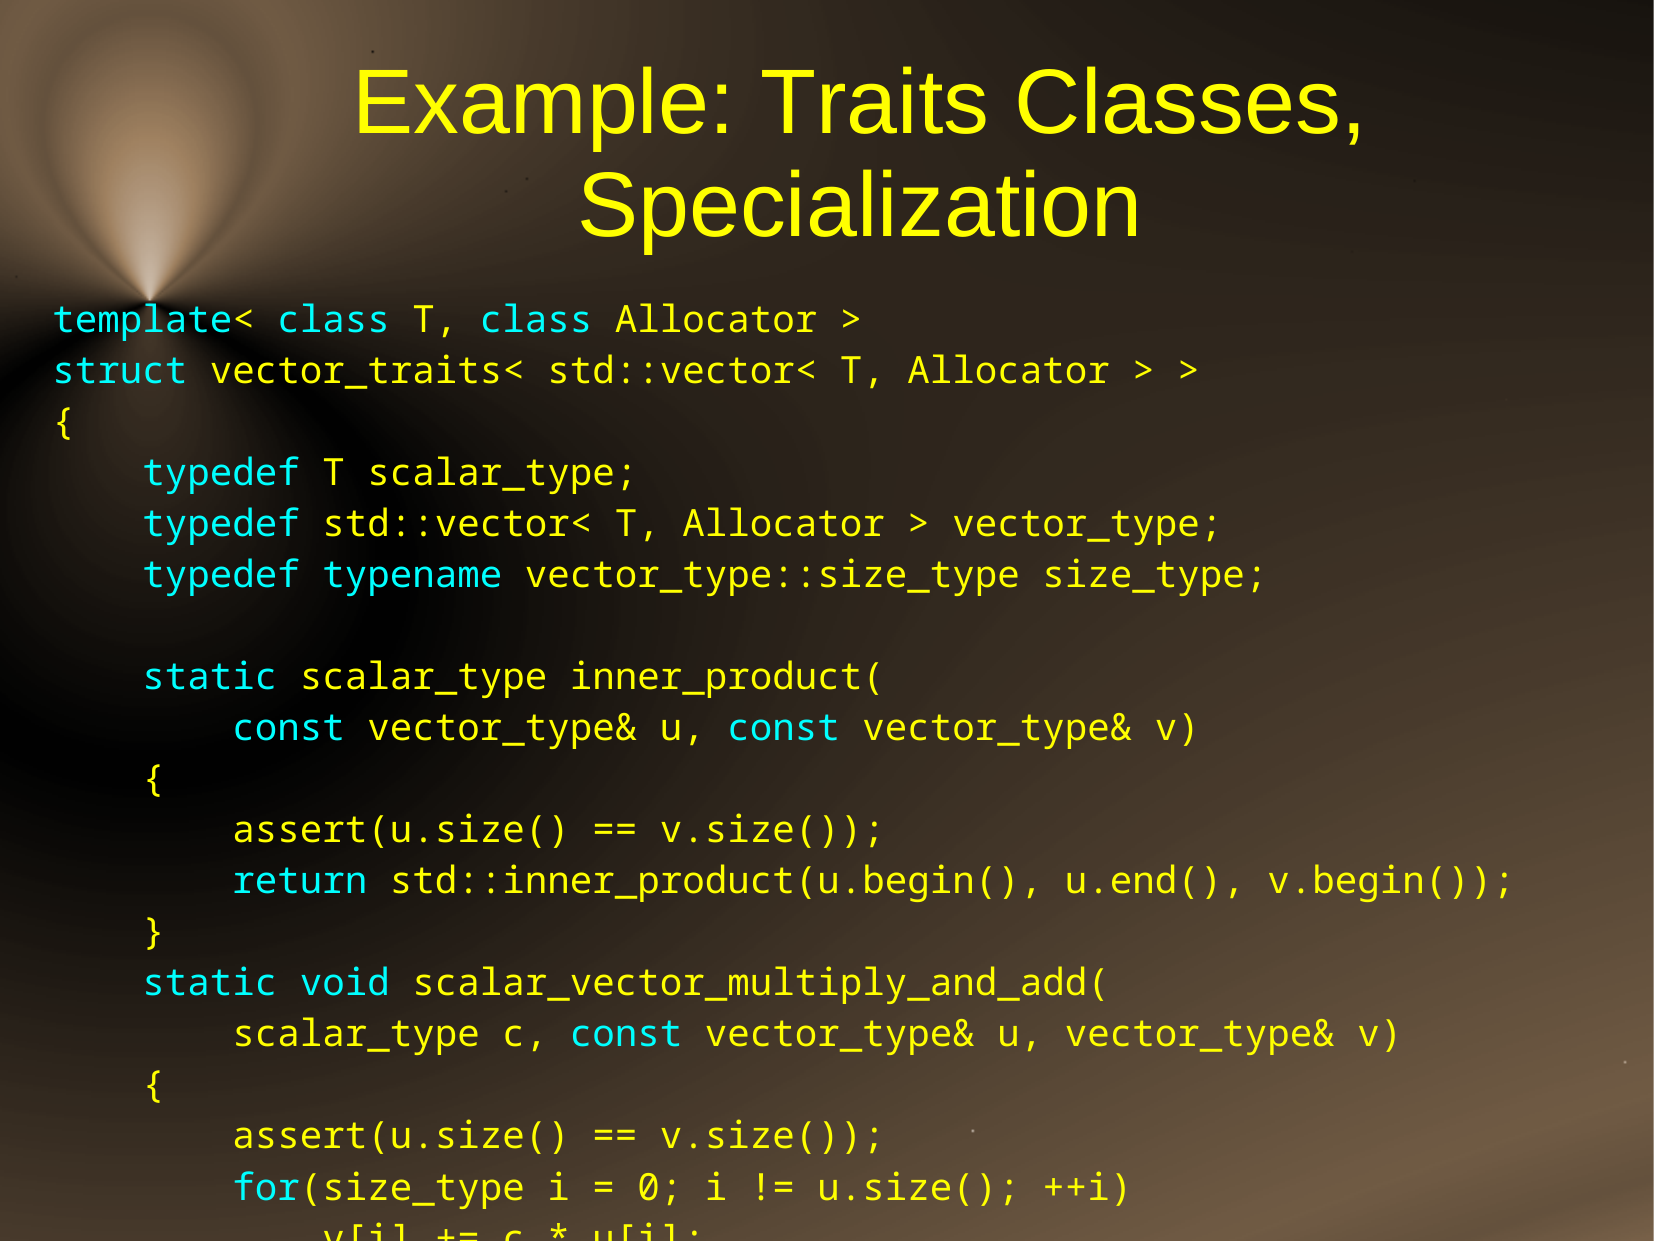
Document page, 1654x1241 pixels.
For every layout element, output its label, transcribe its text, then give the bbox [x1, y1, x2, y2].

title Example: Traits Classes, Specialization [150, 50, 1571, 256]
picture [0, 0, 1654, 1241]
text_box template< class T, class Allocator > struct vector_traits< std::vector< T, Allocator > > { typedef T scalar_type; typedef std::vector< T, Allocator > vector_type; typedef typename vector_type::size_type size_type; static scalar_type inner_product( const vector_type& u, const vector_type& v) { assert(u.size() == v.size()); return std::inner_product(u.begin(), u.end(), v.begin()); } static void scalar_vector_multiply_and_add( scalar_type c, const vector_type& u, vector_type& v) { assert(u.size() == v.size()); for(size_type i = 0; i != u.size(); ++i) v[i] += c * u[i]; } /* ... additional static member functions ... */ }; [37, 285, 1613, 1163]
